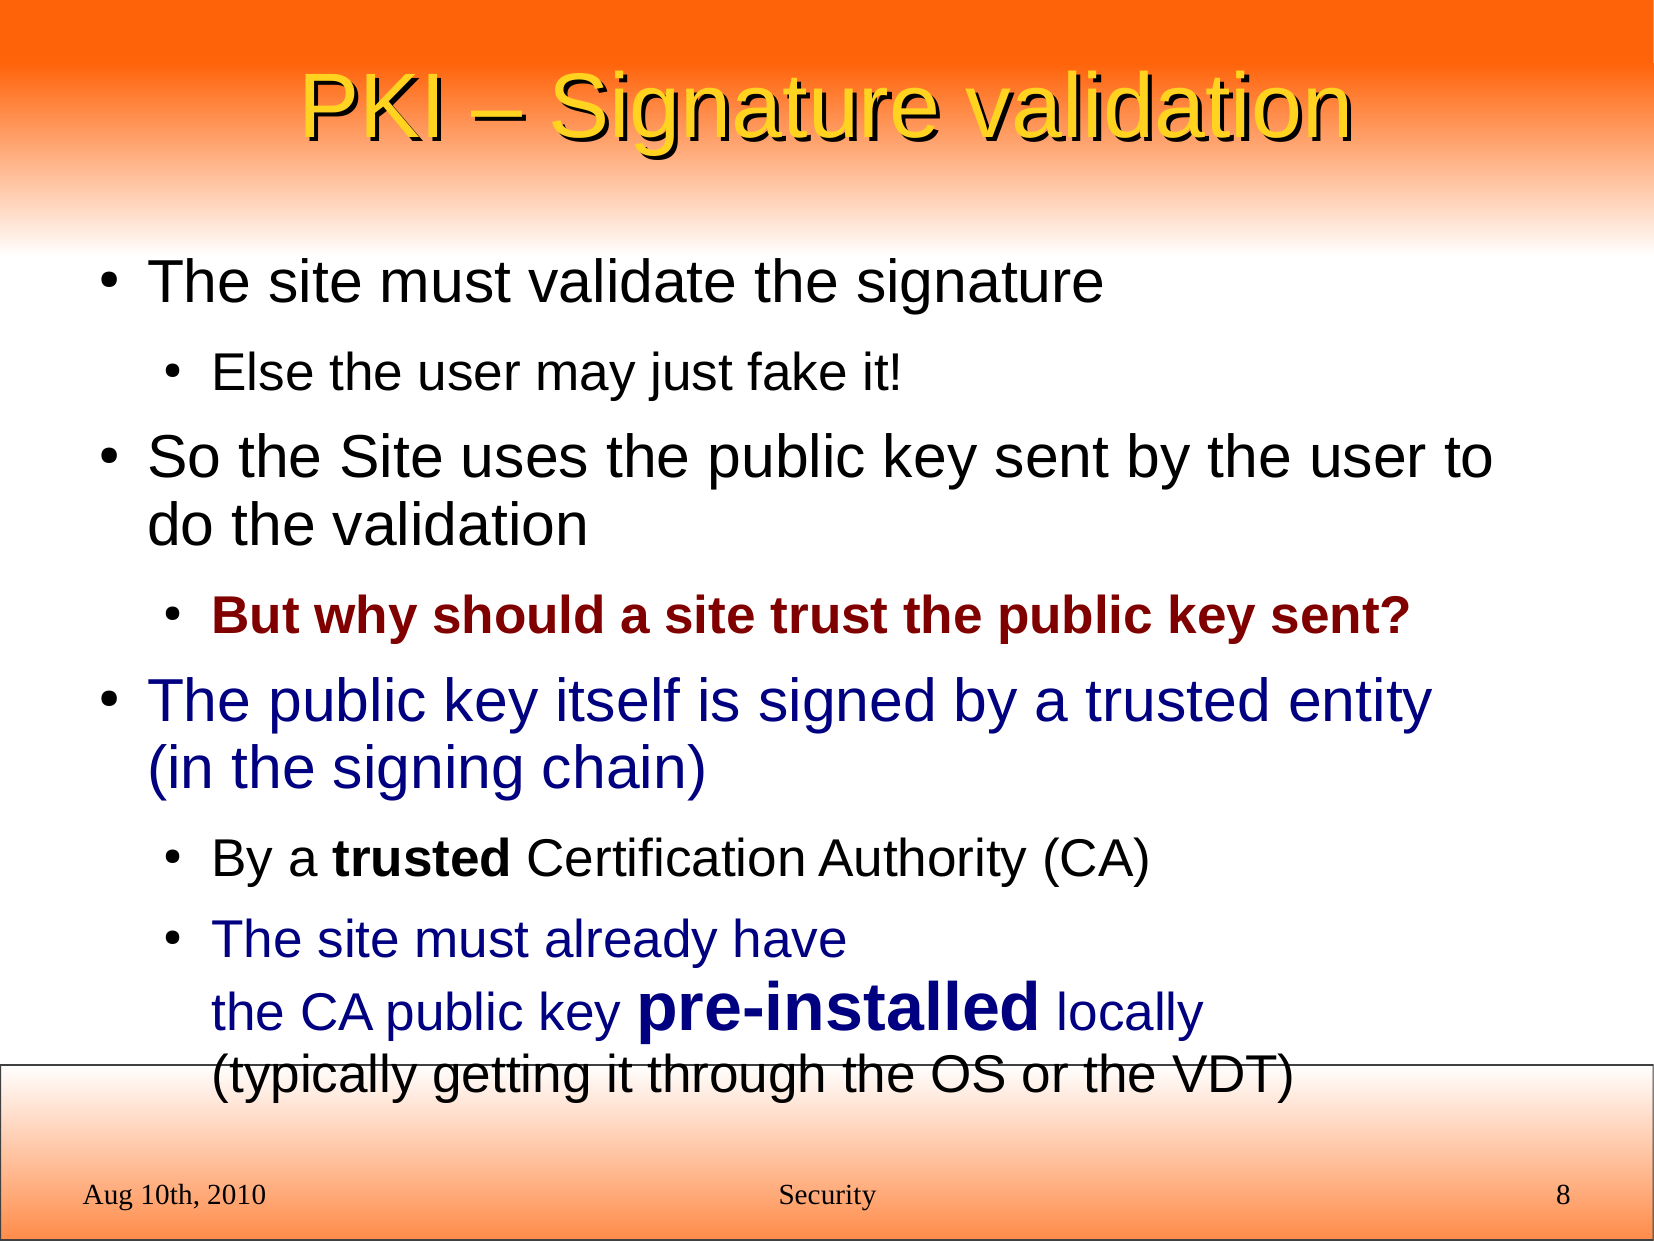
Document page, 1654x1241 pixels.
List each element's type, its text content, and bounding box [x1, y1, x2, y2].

title PKI – Signature validation [82, 9, 1571, 202]
list The site must validate the signature Else the user may just fake it! So the Site uses the public key sent by the user to do the validation But why should a site trust the public key sent? The public key itself is signed by a trusted entity (in the signing chain) By a trusted Certification Authority (CA) The site must already have the CA public key pre-installed locally (typically getting it through the OS or the VDT) [82, 247, 1571, 1109]
